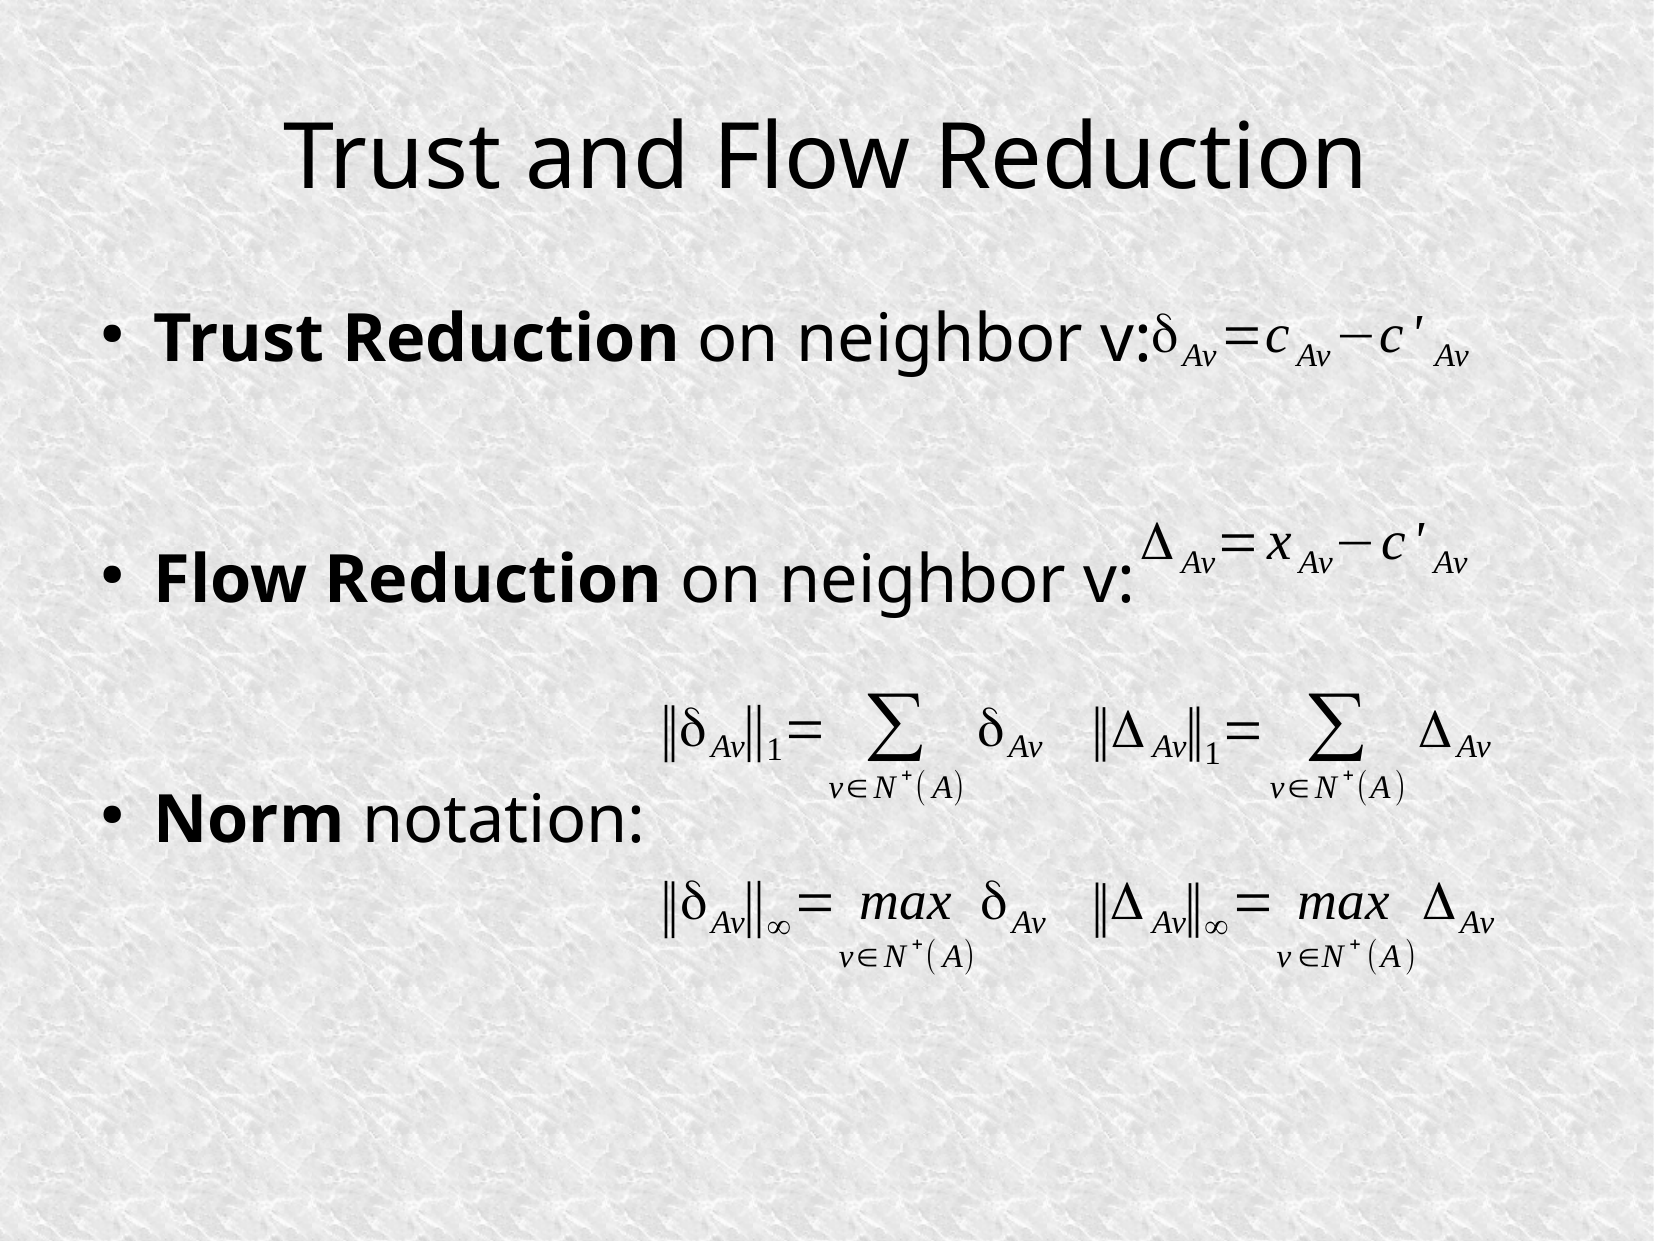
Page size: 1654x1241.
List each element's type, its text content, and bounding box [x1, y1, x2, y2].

chart [1137, 304, 1482, 374]
chart [641, 871, 1061, 976]
picture [0, 0, 1654, 1241]
list Trust Reduction on neighbor v: Flow Reduction on neighbor v: Norm notation: [82, 290, 1571, 1010]
chart [1072, 871, 1509, 976]
title Trust and Flow Reduction [82, 49, 1571, 257]
chart [641, 688, 1057, 808]
chart [1126, 511, 1482, 581]
chart [1072, 688, 1505, 808]
